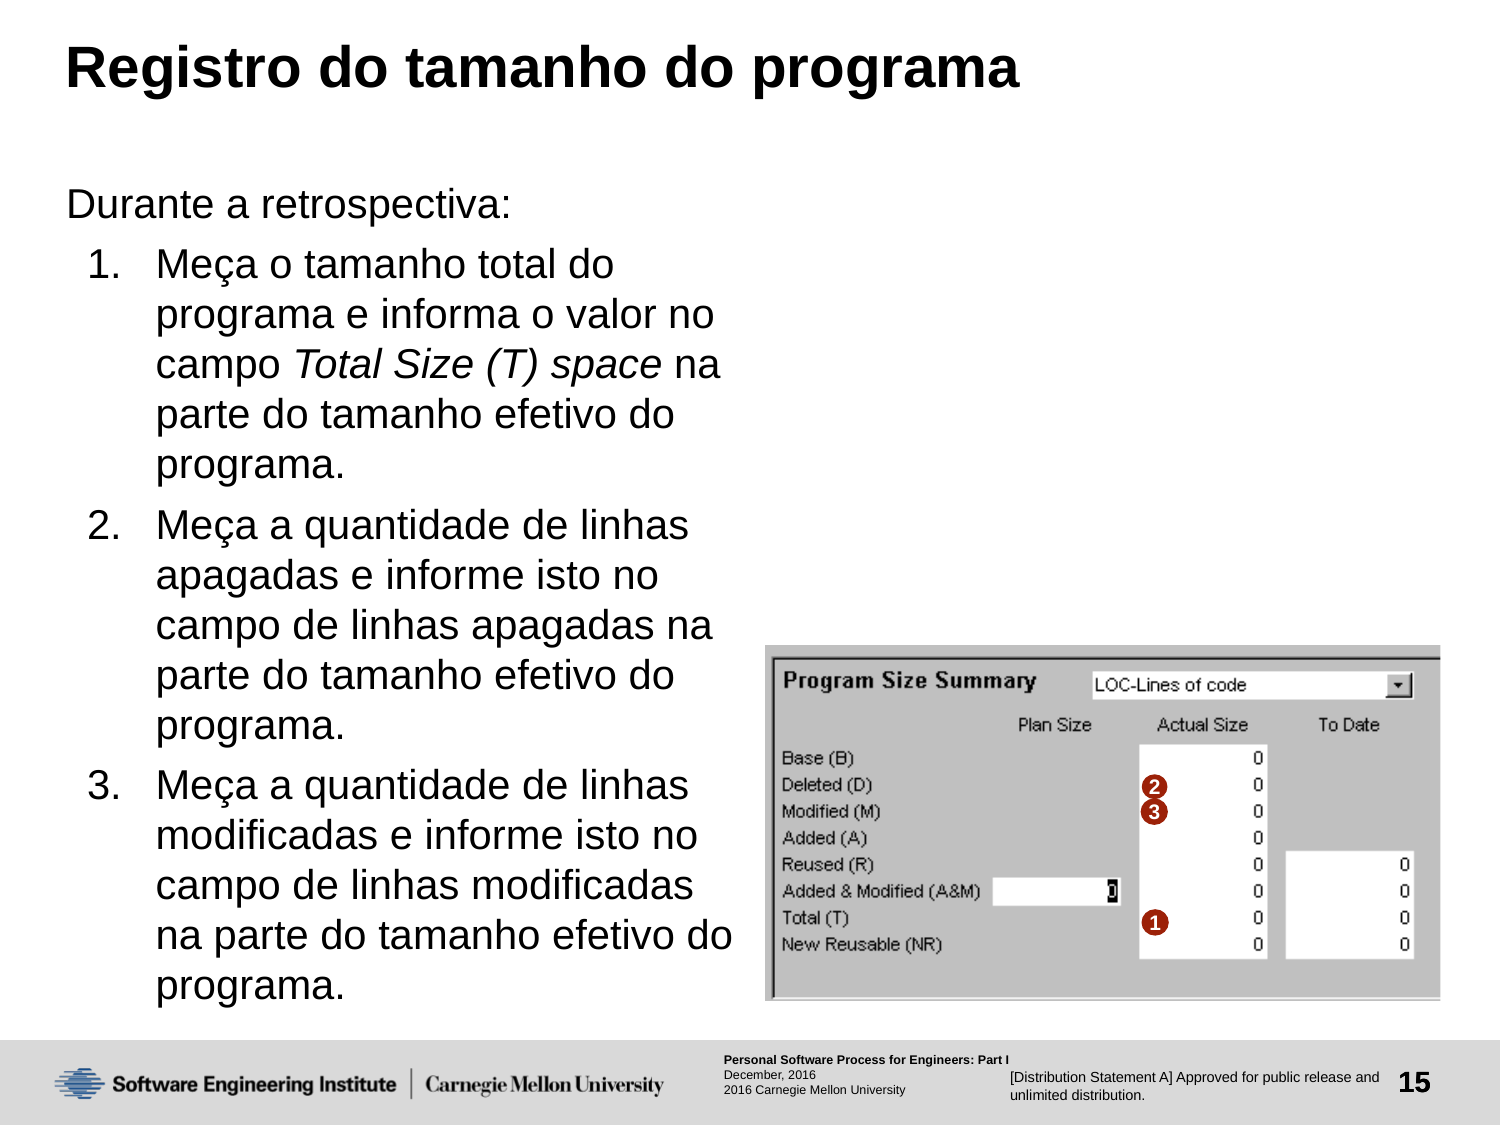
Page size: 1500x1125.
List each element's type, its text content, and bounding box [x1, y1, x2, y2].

list Durante a retrospectiva: Meça o tamanho total do programa e informa o valor no campo Total Size (T) space na parte do tamanho efetivo do programa. Meça a quantidade de linhas apagadas e informe isto no campo de linhas apagadas na parte do tamanho efetivo do programa. Meça a quantidade de linhas modificadas e informe isto no campo de linhas modificadas na parte do tamanho efetivo do programa. [65, 176, 738, 891]
picture [46, 1061, 673, 1104]
title Registro do tamanho do programa [65, 37, 1313, 148]
picture [765, 645, 1441, 1001]
